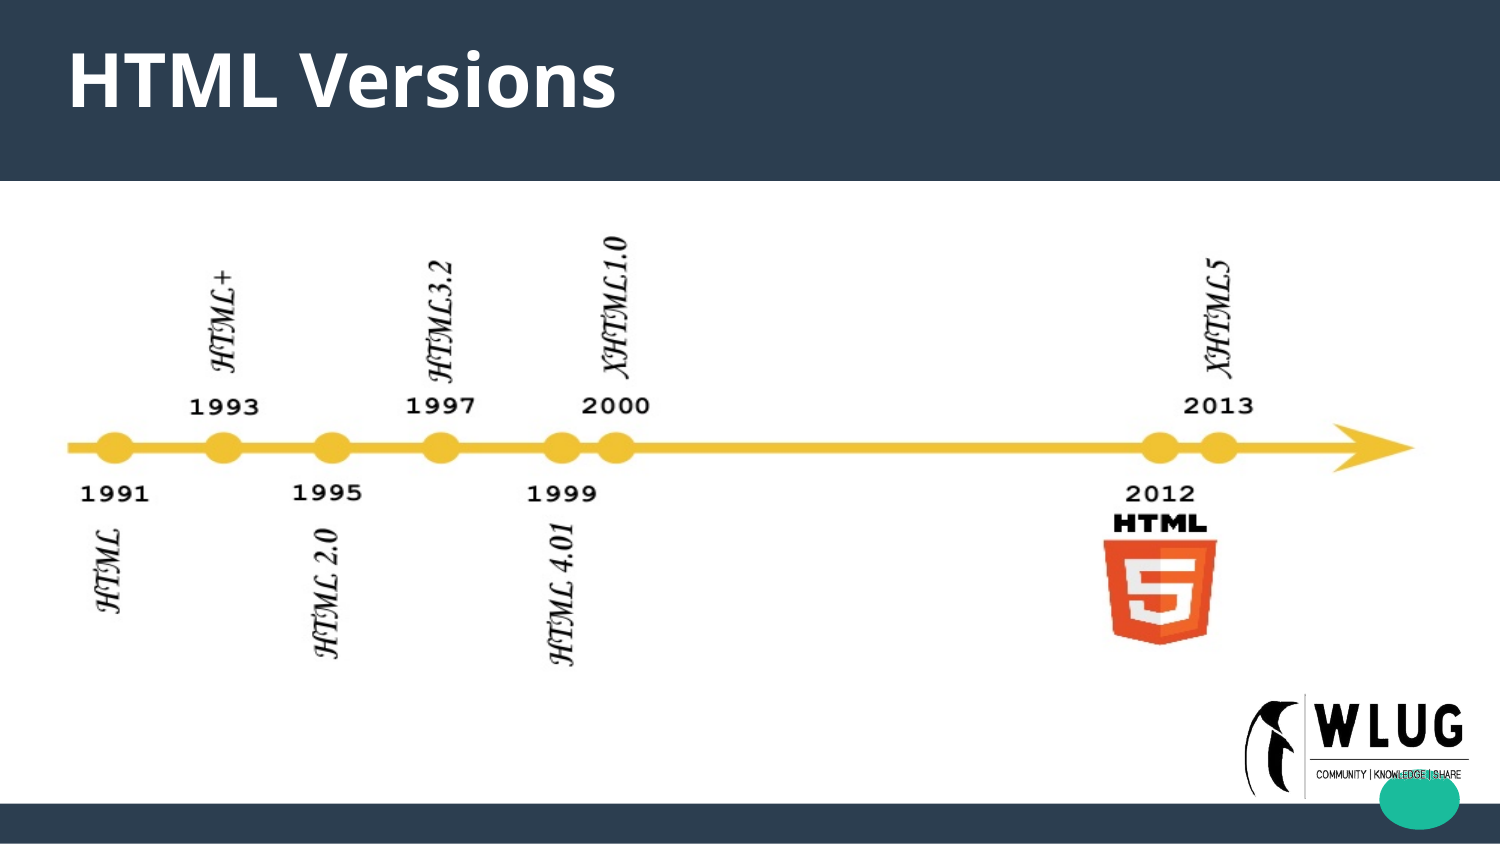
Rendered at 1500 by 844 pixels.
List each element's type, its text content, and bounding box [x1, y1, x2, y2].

picture [35, 187, 1477, 804]
title HTML Versions [51, 17, 1449, 118]
